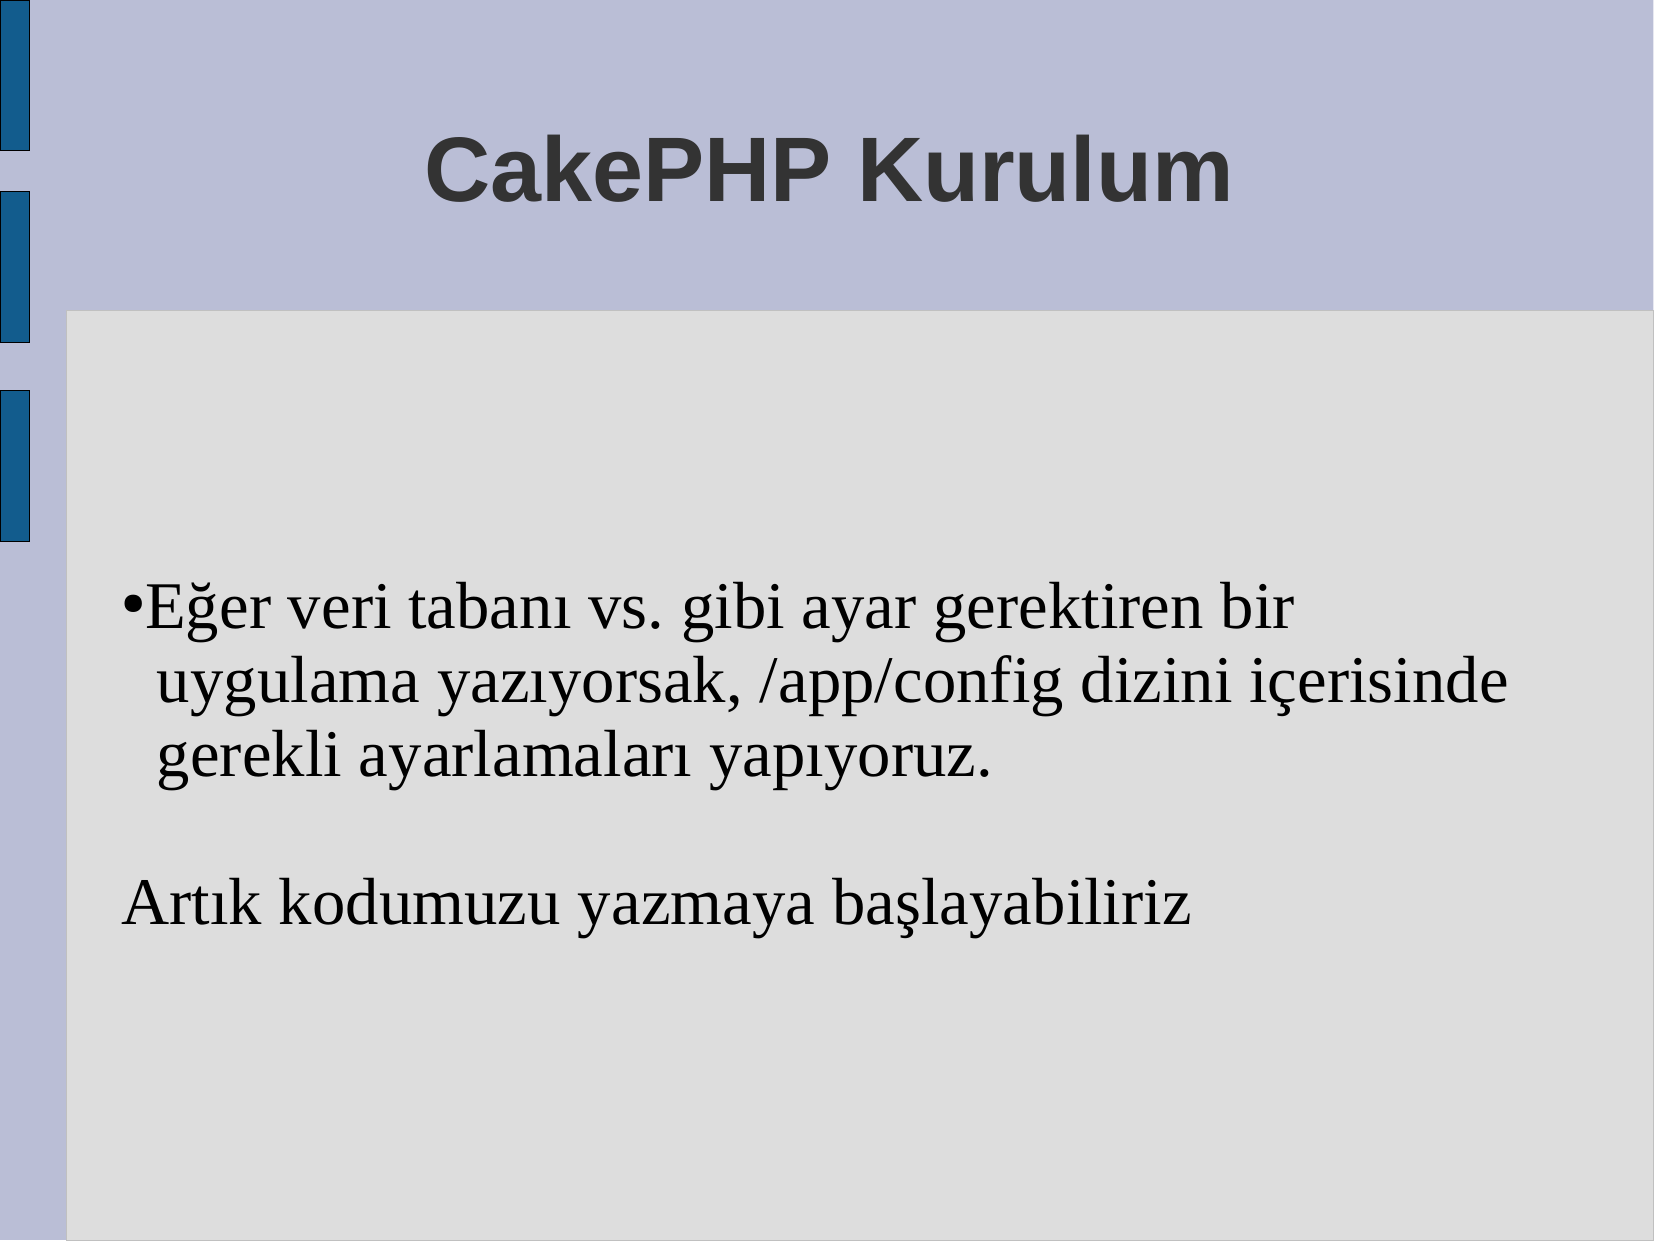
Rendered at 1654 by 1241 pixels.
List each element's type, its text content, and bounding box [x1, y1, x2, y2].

title CakePHP Kurulum [123, 73, 1536, 266]
subtitle Eğer veri tabanı vs. gibi ayar gerektiren bir uygulama yazıyorsak, /app/config dizini içerisinde gerekli ayarlamaları yapıyoruz. Artık kodumuzu yazmaya başlayabiliriz [121, 352, 1534, 1156]
